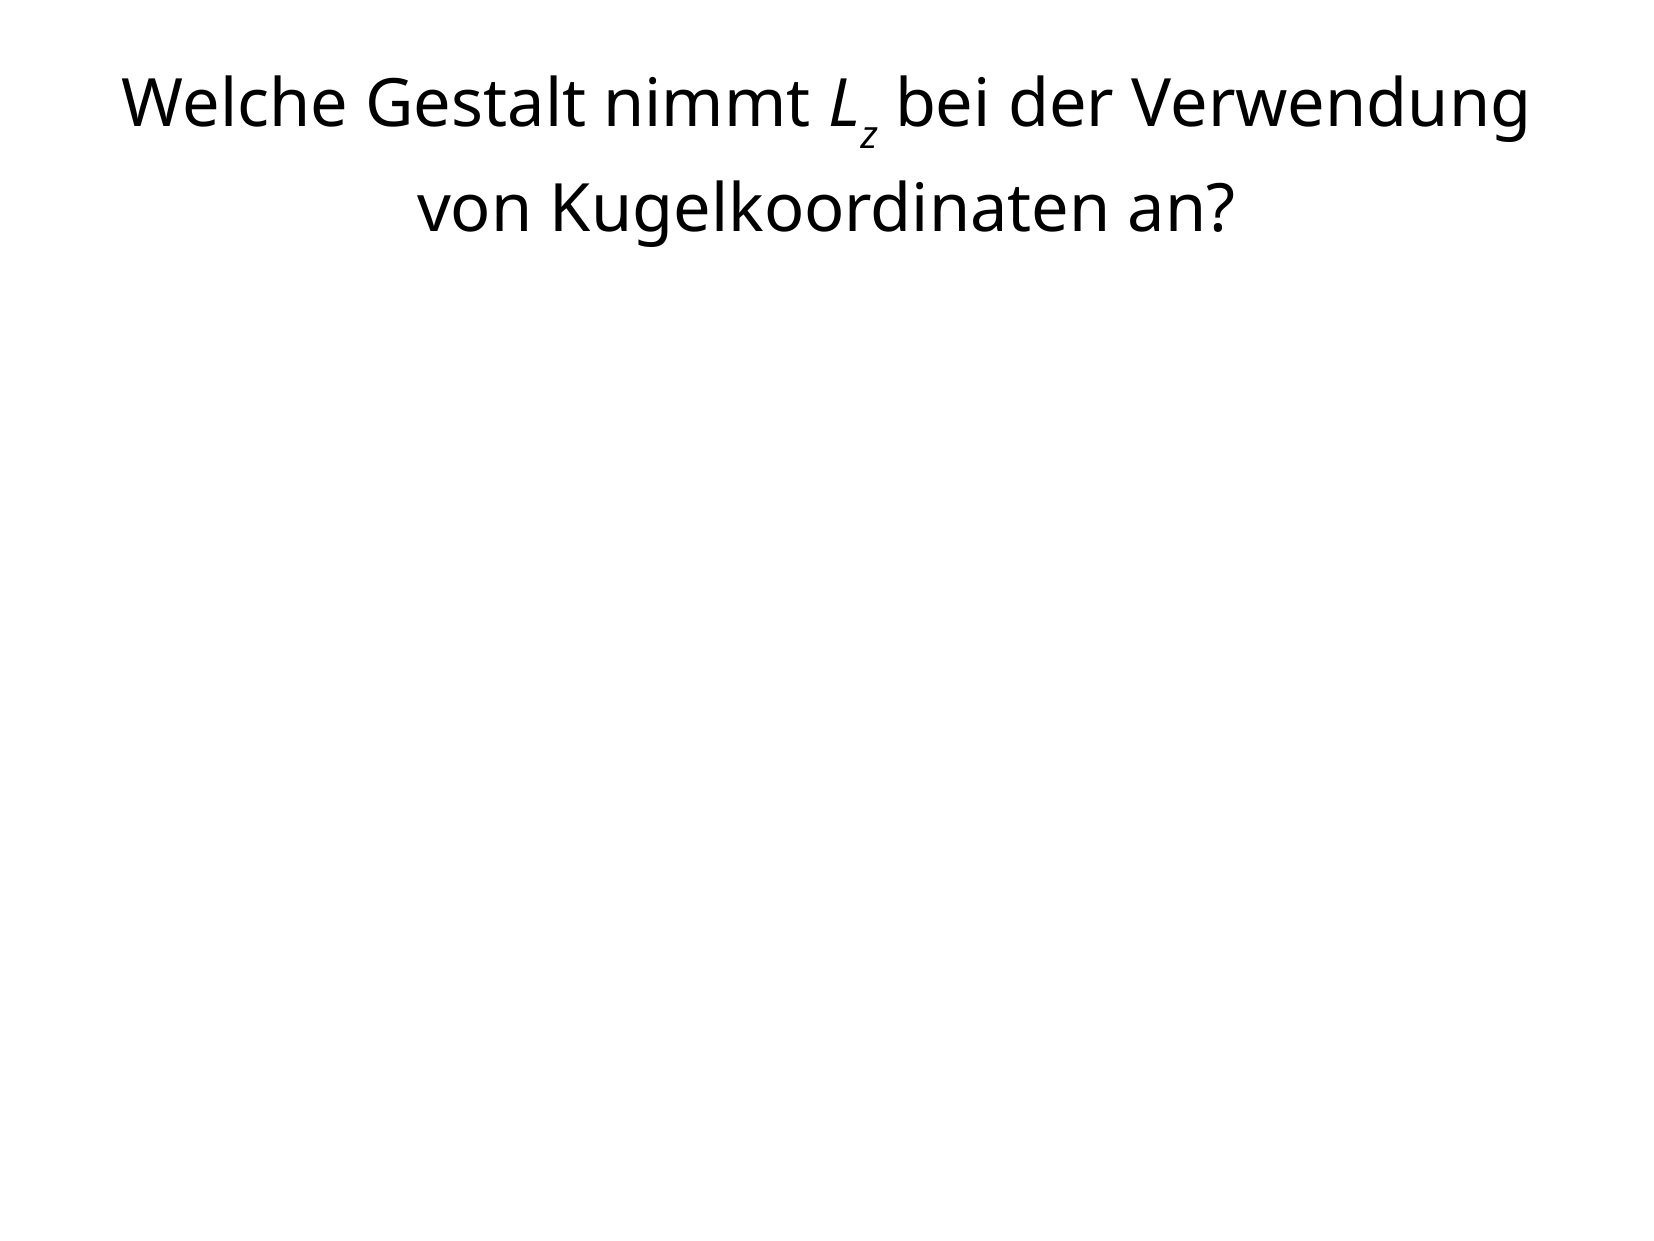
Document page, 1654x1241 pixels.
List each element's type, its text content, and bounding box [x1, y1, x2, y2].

title Welche Gestalt nimmt Lz bei der Verwendung von Kugelkoordinaten an? [82, 49, 1571, 257]
